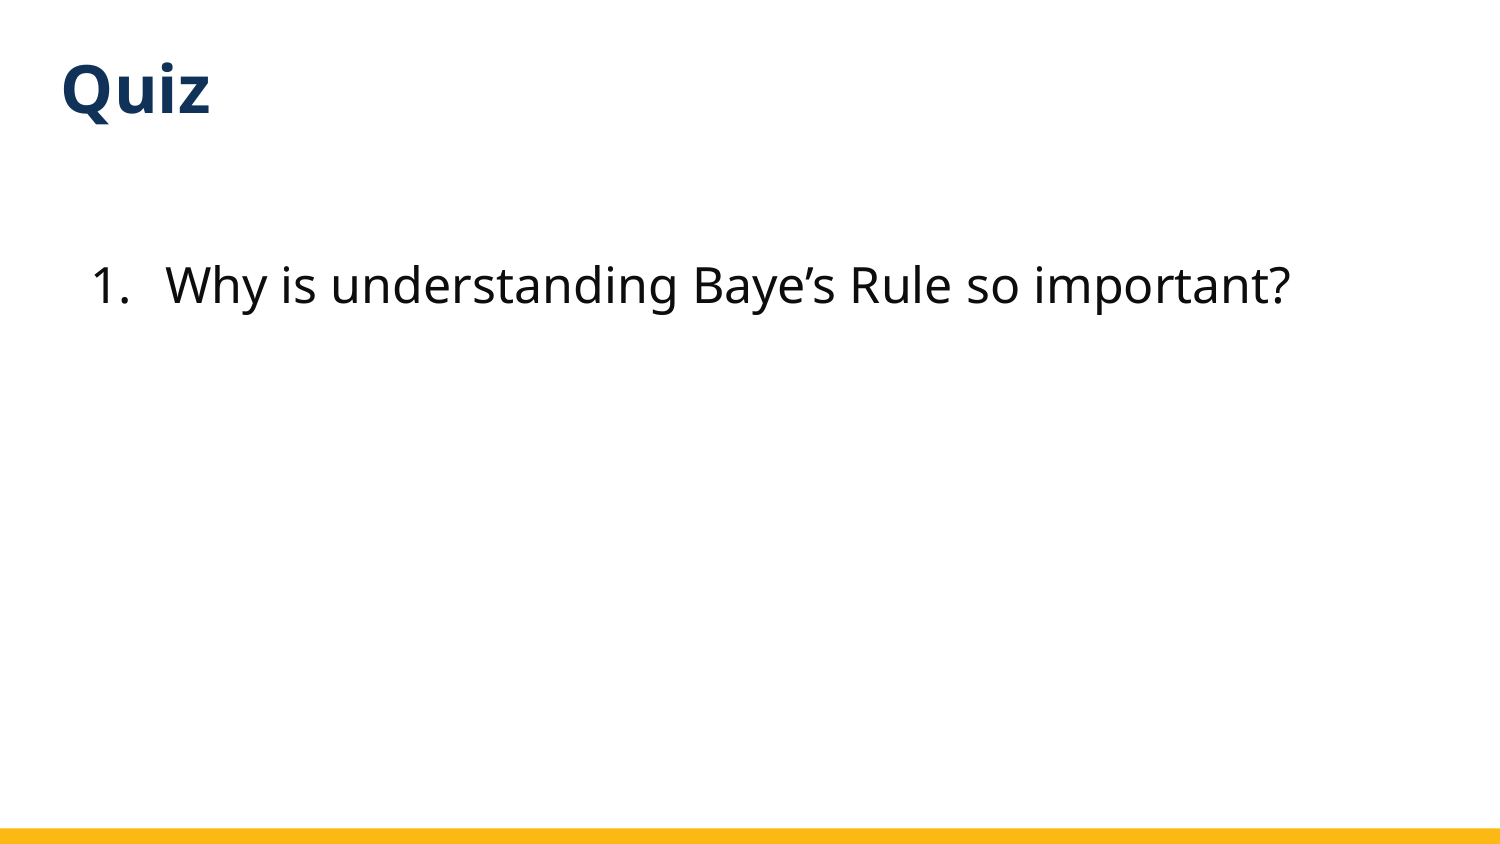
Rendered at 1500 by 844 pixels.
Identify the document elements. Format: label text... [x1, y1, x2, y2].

title Quiz [45, 82, 1471, 135]
text_box Why is understanding Baye’s Rule so important? [75, 161, 1372, 579]
